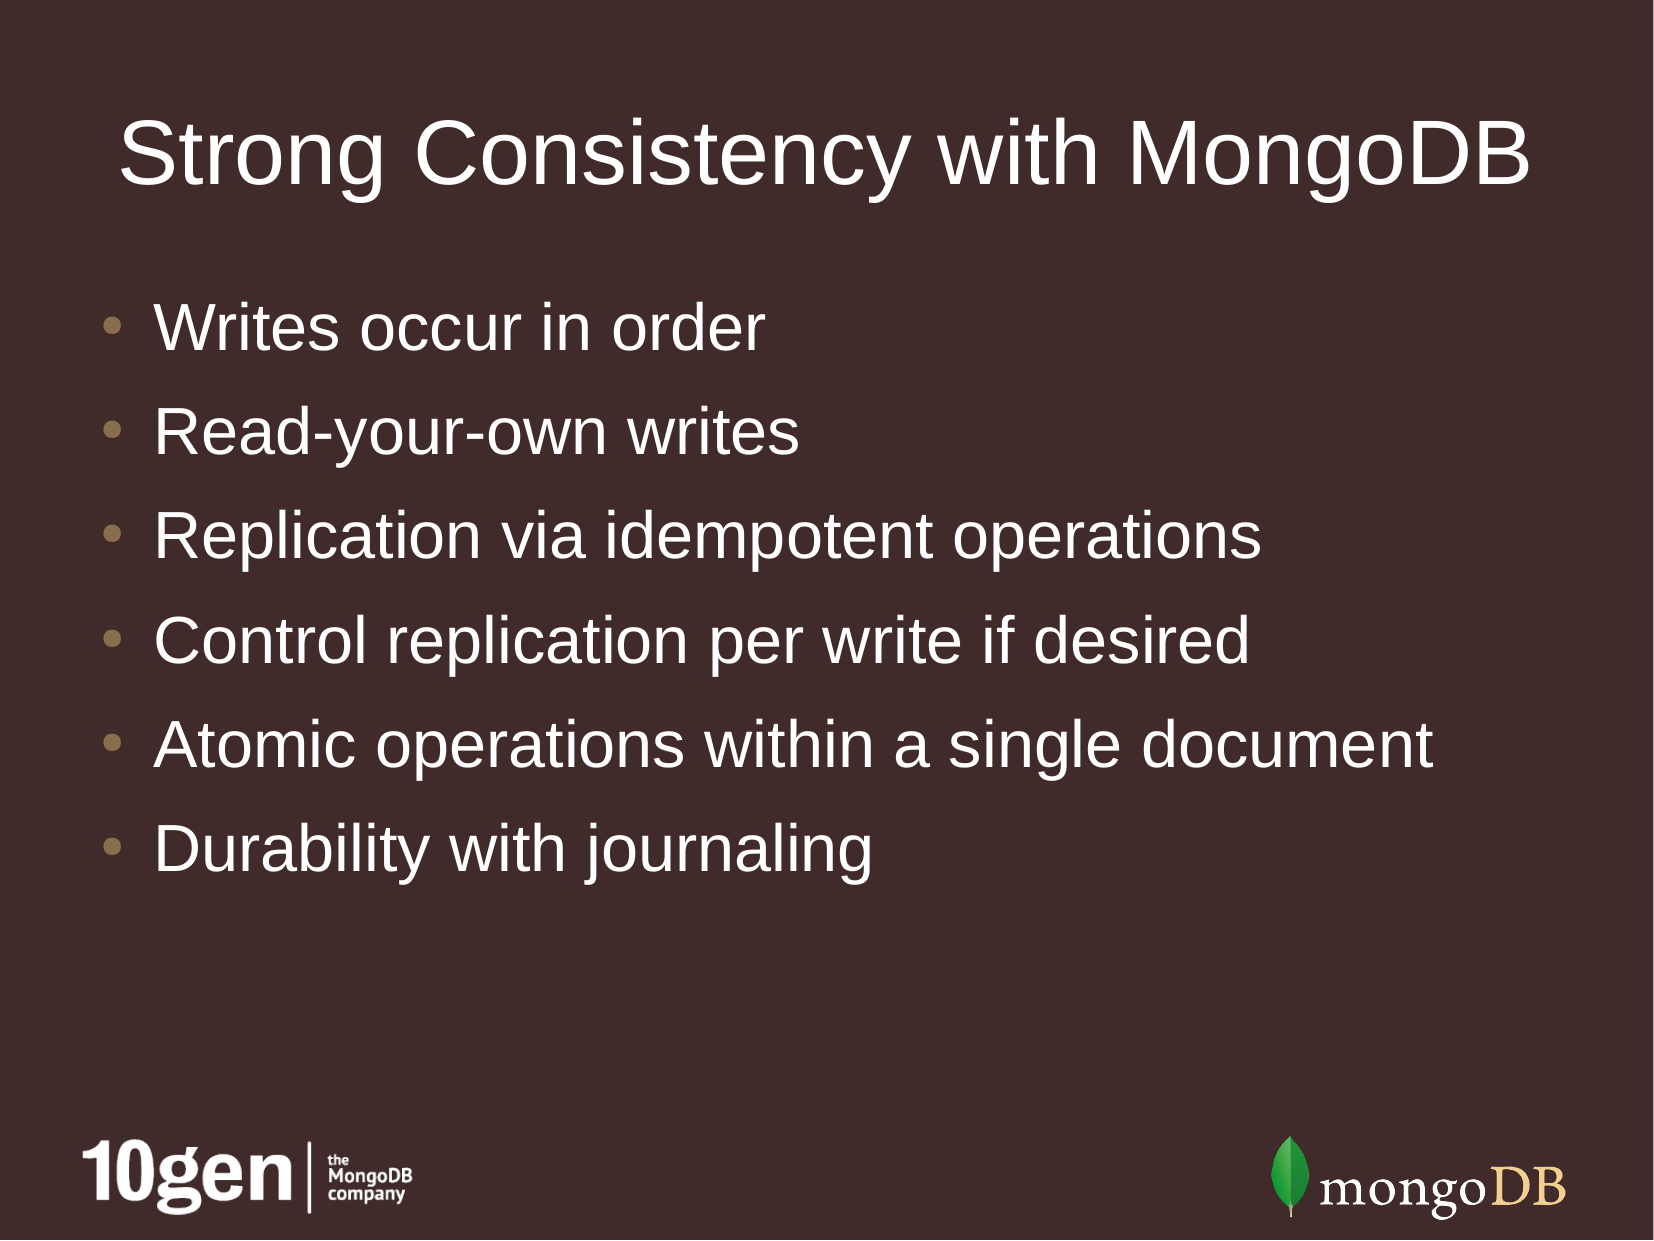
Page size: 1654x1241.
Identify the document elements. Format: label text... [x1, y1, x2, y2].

list Writes occur in order Read-your-own writes Replication via idempotent operations Control replication per write if desired Atomic operations within a single document Durability with journaling [82, 290, 1571, 1010]
picture [1260, 1124, 1576, 1230]
picture [82, 1139, 413, 1215]
title Strong Consistency with MongoDB [82, 49, 1571, 257]
